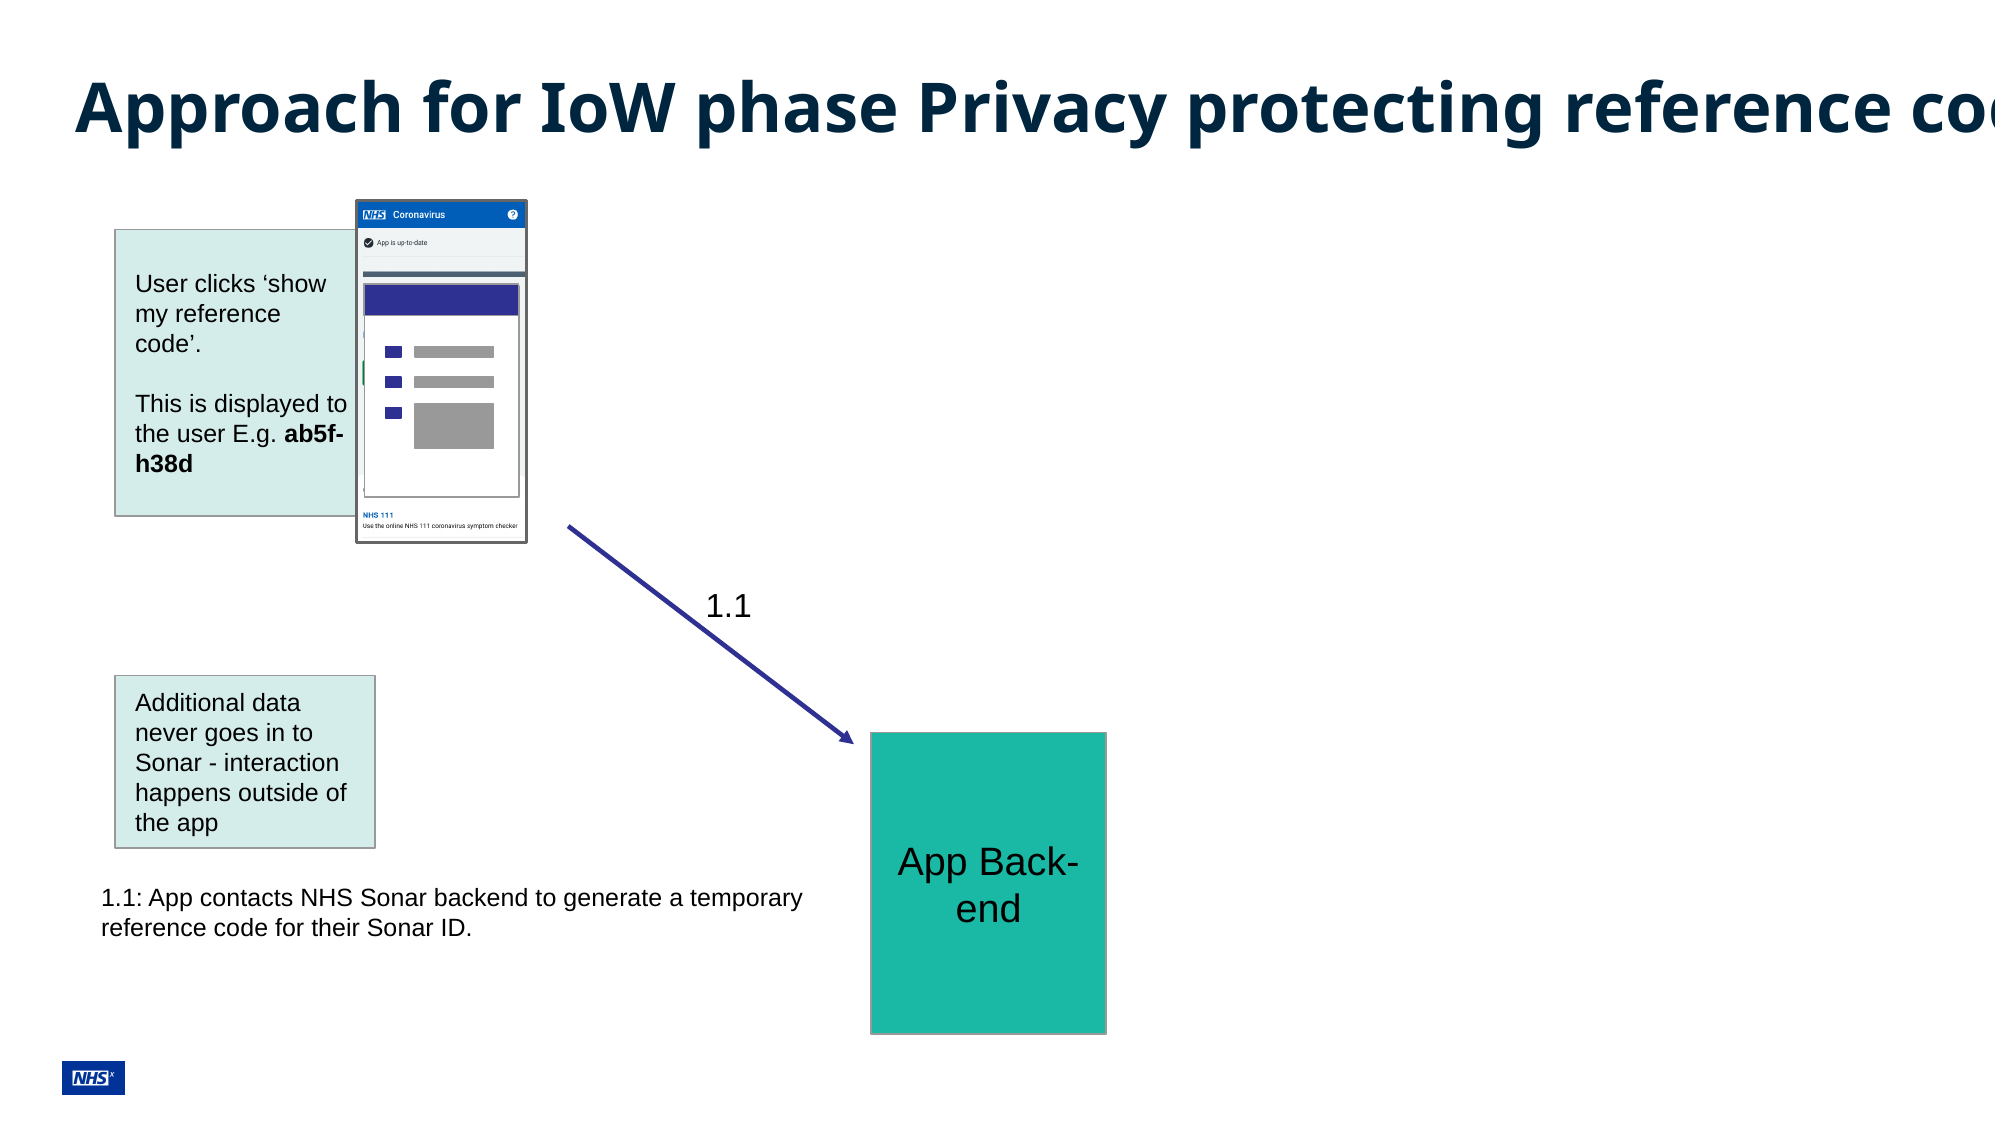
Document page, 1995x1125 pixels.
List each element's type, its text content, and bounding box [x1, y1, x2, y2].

picture [62, 1061, 125, 1095]
text_box 1.1 [675, 563, 783, 641]
text_box 1.1: App contacts NHS Sonar backend to generate a temporary reference code for their Sonar ID. [81, 861, 879, 1078]
picture [358, 202, 525, 541]
title Approach for IoW phase Privacy protecting reference code [55, 44, 1995, 159]
text_box App Back-end [870, 732, 1107, 1035]
text_box User clicks ‘show my reference code’. This is displayed to the user E.g. ab5f-h38d [115, 230, 355, 516]
text_box [363, 284, 519, 497]
text_box Additional data never goes in to Sonar - interaction happens outside of the app [115, 675, 375, 848]
